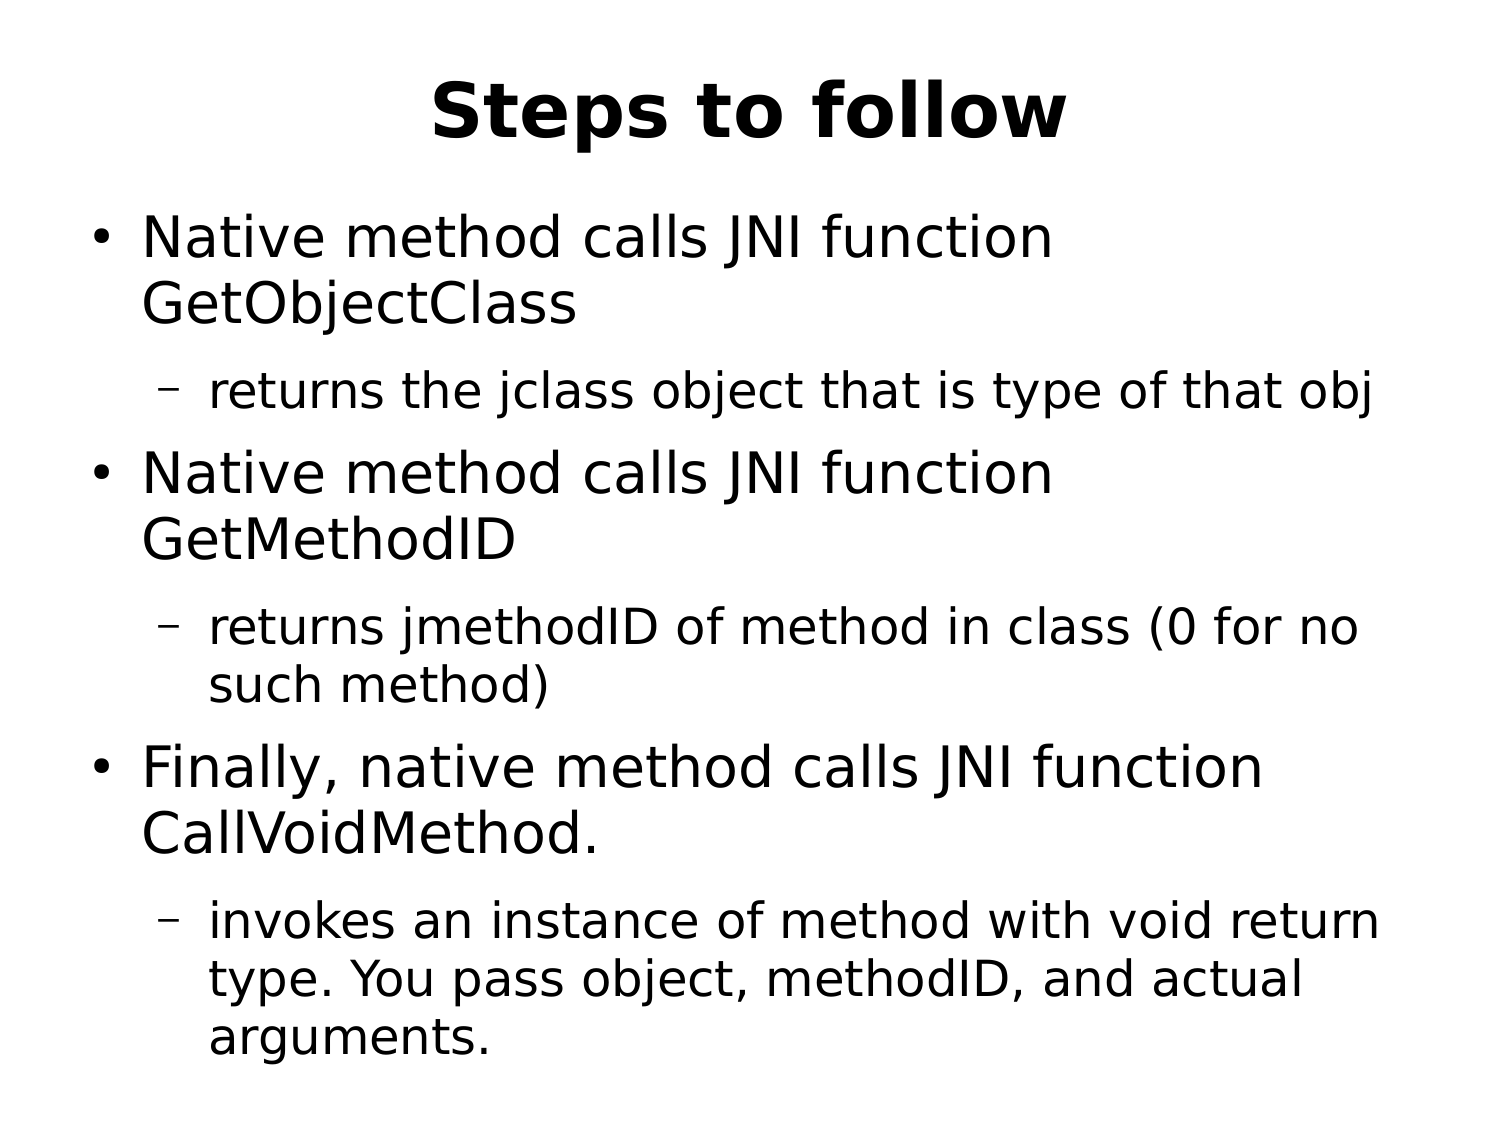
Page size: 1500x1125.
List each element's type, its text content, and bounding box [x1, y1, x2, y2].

list Native method calls JNI function GetObjectClass returns the jclass object that is type of that obj Native method calls JNI function GetMethodID returns jmethodID of method in class (0 for no such method) Finally, native method calls JNI function CallVoidMethod. invokes an instance of method with void return type. You pass object, methodID, and actual arguments. [75, 204, 1395, 1075]
title Steps to follow [75, 44, 1425, 177]
